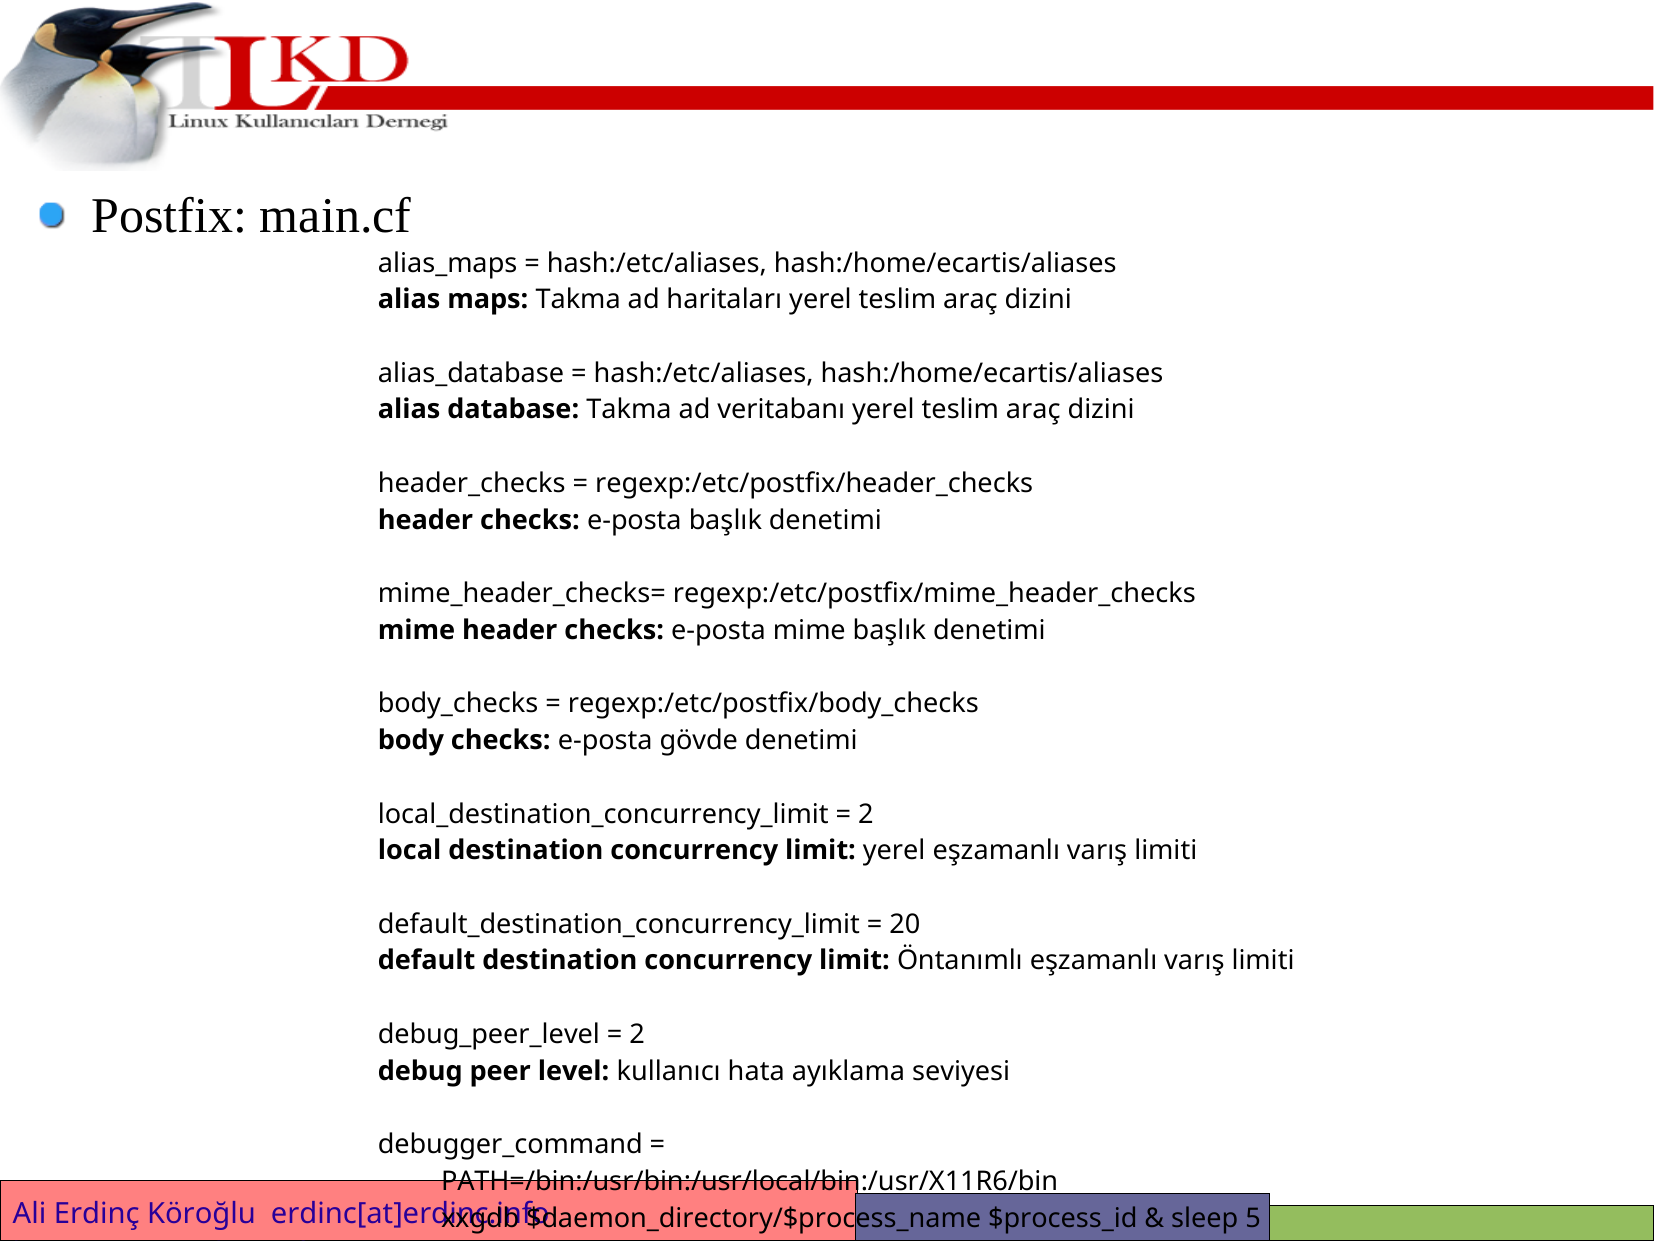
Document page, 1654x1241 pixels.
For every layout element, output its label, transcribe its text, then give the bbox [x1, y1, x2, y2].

text_box Ali Erdinç Köroğlu erdinc[at]erdinc.info http://www.erdinc.info [482, 1221, 765, 1232]
text_box Postfix: main.cf [38, 188, 413, 250]
text_box alias_maps = hash:/etc/aliases, hash:/home/ecartis/aliases alias maps: Takma ad haritaları yerel teslim araç dizini alias_database = hash:/etc/aliases, hash:/home/ecartis/aliases alias database: Takma ad veritabanı yerel teslim araç dizini header_checks = regexp:/etc/postfix/header_checks header checks: e-posta başlık denetimi mime_header_checks= regexp:/etc/postfix/mime_header_checks mime header checks: e-posta mime başlık denetimi body_checks = regexp:/etc/postfix/body_checks body checks: e-posta gövde denetimi local_destination_concurrency_limit = 2 local destination concurrency limit: yerel eşzamanlı varış limiti default_destination_concurrency_limit = 20 default destination concurrency limit: Öntanımlı eşzamanlı varış limiti debug_peer_level = 2 debug peer level: kullanıcı hata ayıklama seviyesi debugger_command = PATH=/bin:/usr/bin:/usr/local/bin:/usr/X11R6/bin xxgdb $daemon_directory/$process_name $process_id & sleep 5 debugger command: hata ayıklama komut dizini [378, 243, 1387, 1221]
text_box Ali Erdinç Köroğlu erdinc[at]erdinc.info http://www.erdinc.info [12, 1192, 481, 1232]
picture [0, 0, 1654, 172]
text_box [0, 1180, 1654, 1241]
